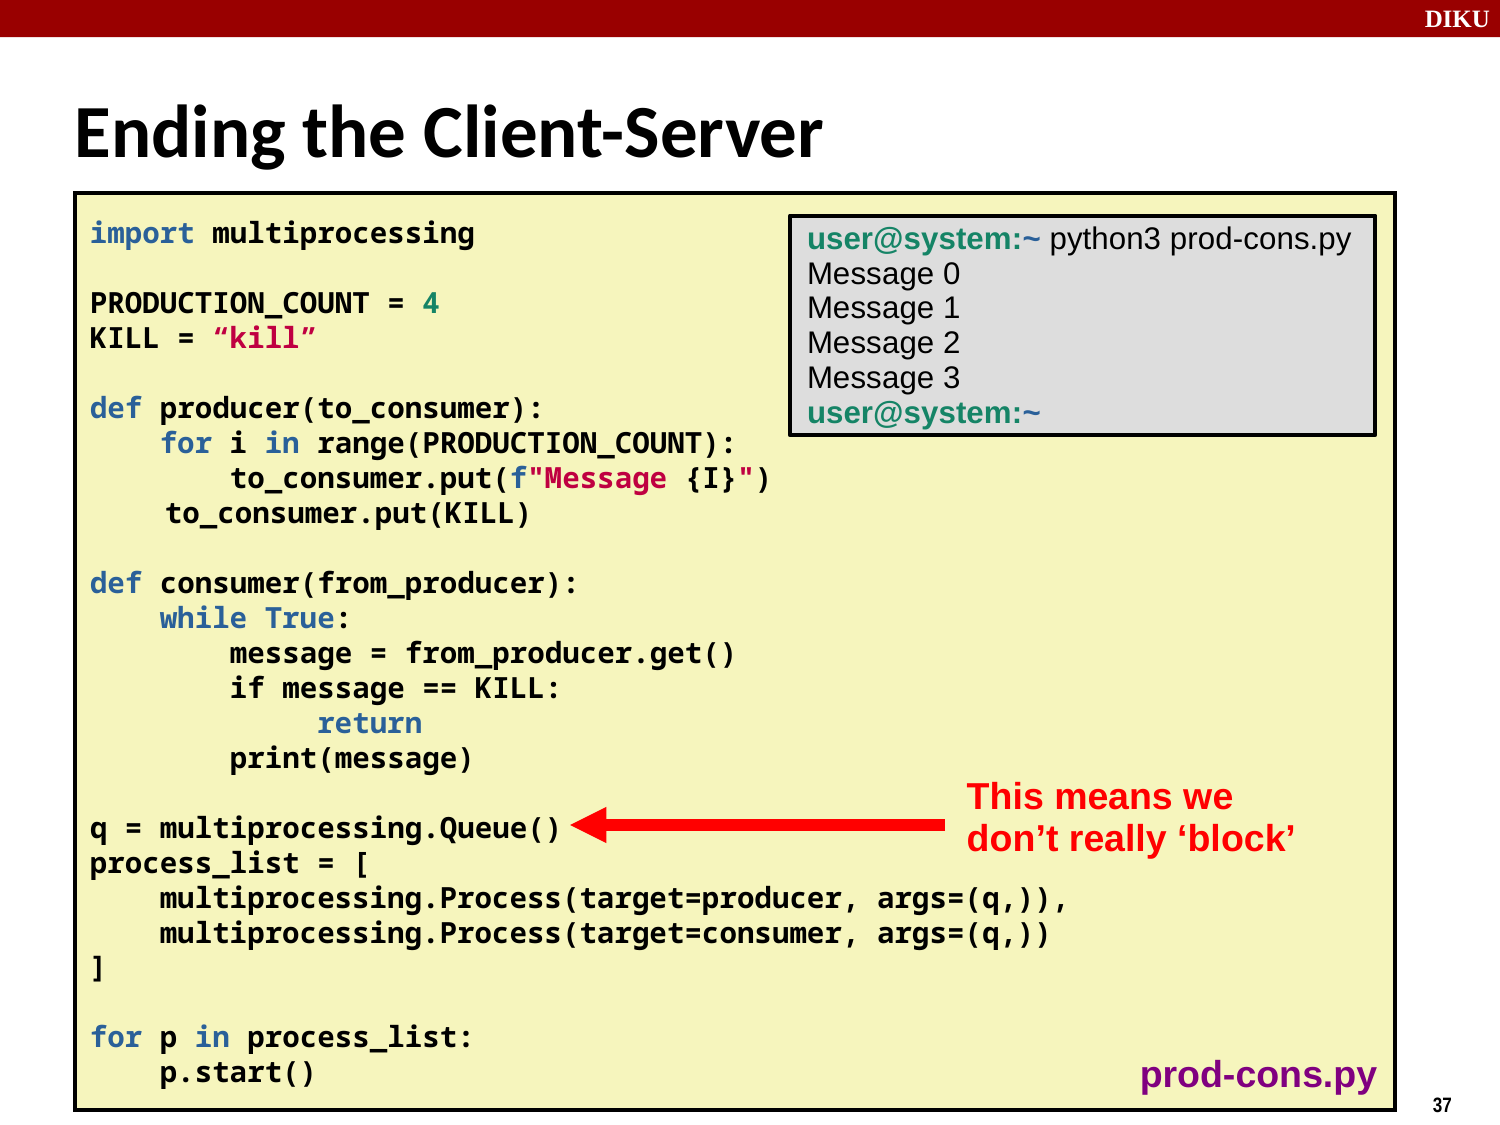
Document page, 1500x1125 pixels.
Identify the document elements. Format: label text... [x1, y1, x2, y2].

text_box This means we don’t really ‘block’ [951, 768, 1321, 867]
text_box prod-cons.py [1125, 1045, 1396, 1106]
title Ending the Client-Server [59, 80, 1235, 175]
text_box user@system:~ python3 prod-cons.py Message 0 Message 1 Message 2 Message 3 user@system:~ [790, 215, 1376, 436]
text_box import multiprocessing PRODUCTION_COUNT = 4 KILL = “kill” def producer(to_consumer): for i in range(PRODUCTION_COUNT): to_consumer.put(f"Message {I}") to_consumer.put(KILL) def consumer(from_producer): while True: message = from_producer.get() if message == KILL: return print(message) q = multiprocessing.Queue() process_list = [ multiprocessing.Process(target=producer, args=(q,)), multiprocessing.Process(target=consumer, args=(q,)) ] for p in process_list: p.start() [75, 193, 1396, 1111]
